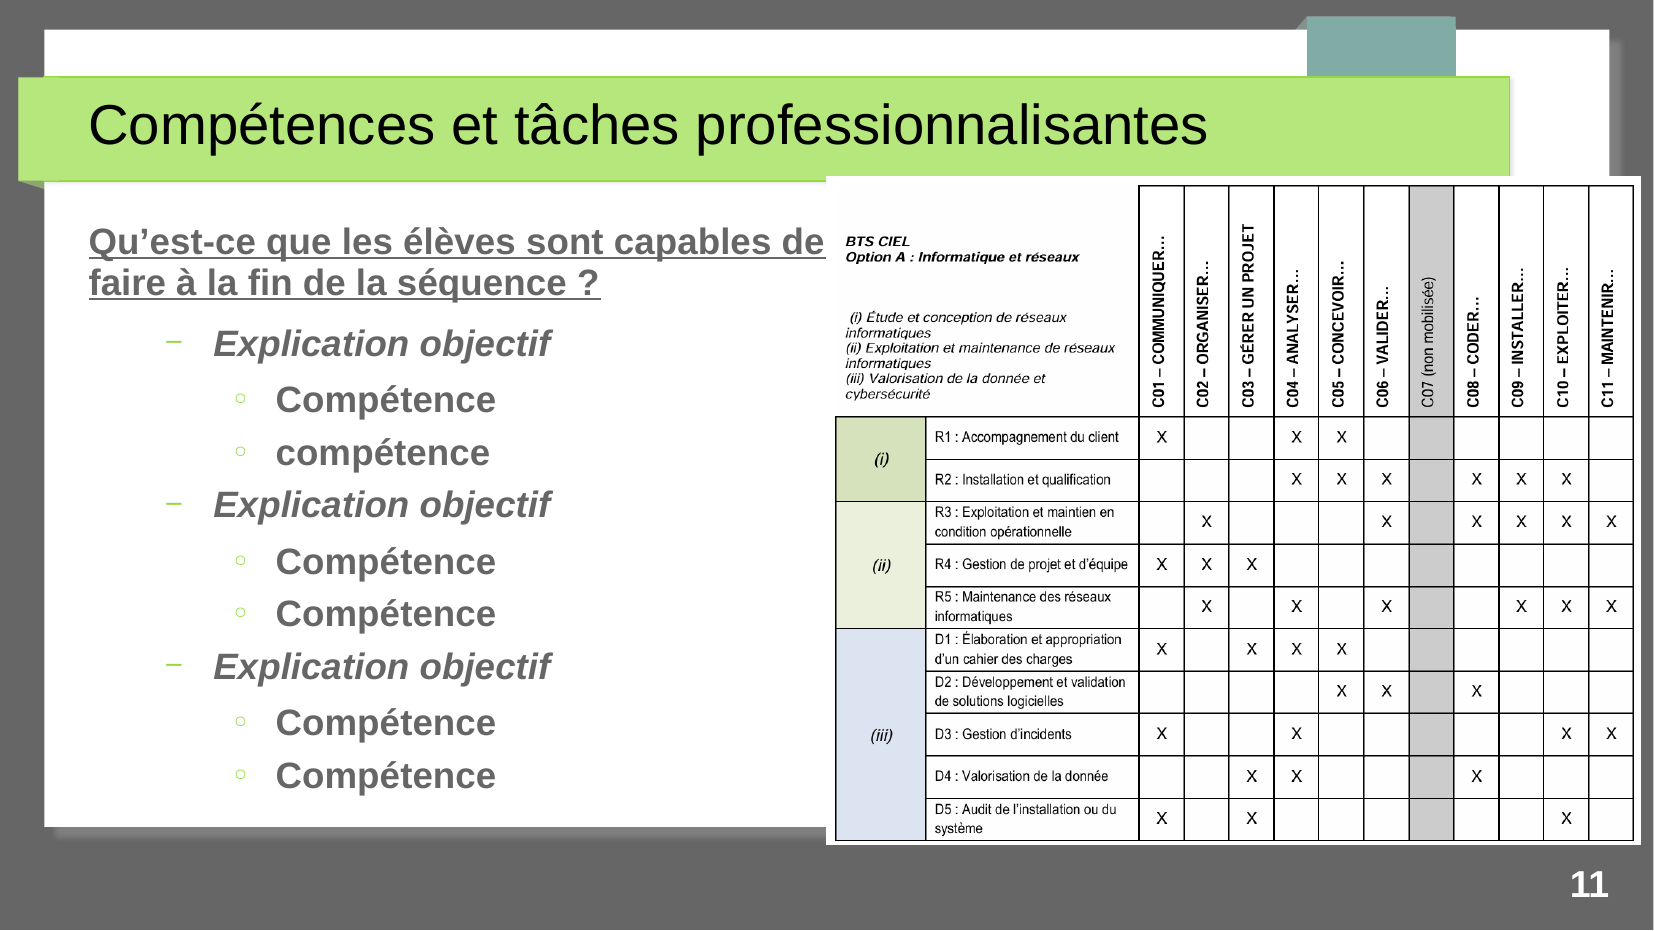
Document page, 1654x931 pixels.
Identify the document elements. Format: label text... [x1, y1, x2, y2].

text_box <numéro> [974, 856, 1625, 916]
list Qu’est-ce que les élèves sont capables de faire à la fin de la séquence ? Explication objectif Compétence compétence Explication objectif Compétence Compétence Explication objectif Compétence Compétence [88, 221, 826, 798]
picture [826, 176, 1641, 845]
title Compétences et tâches professionnalisantes [88, 73, 1506, 178]
